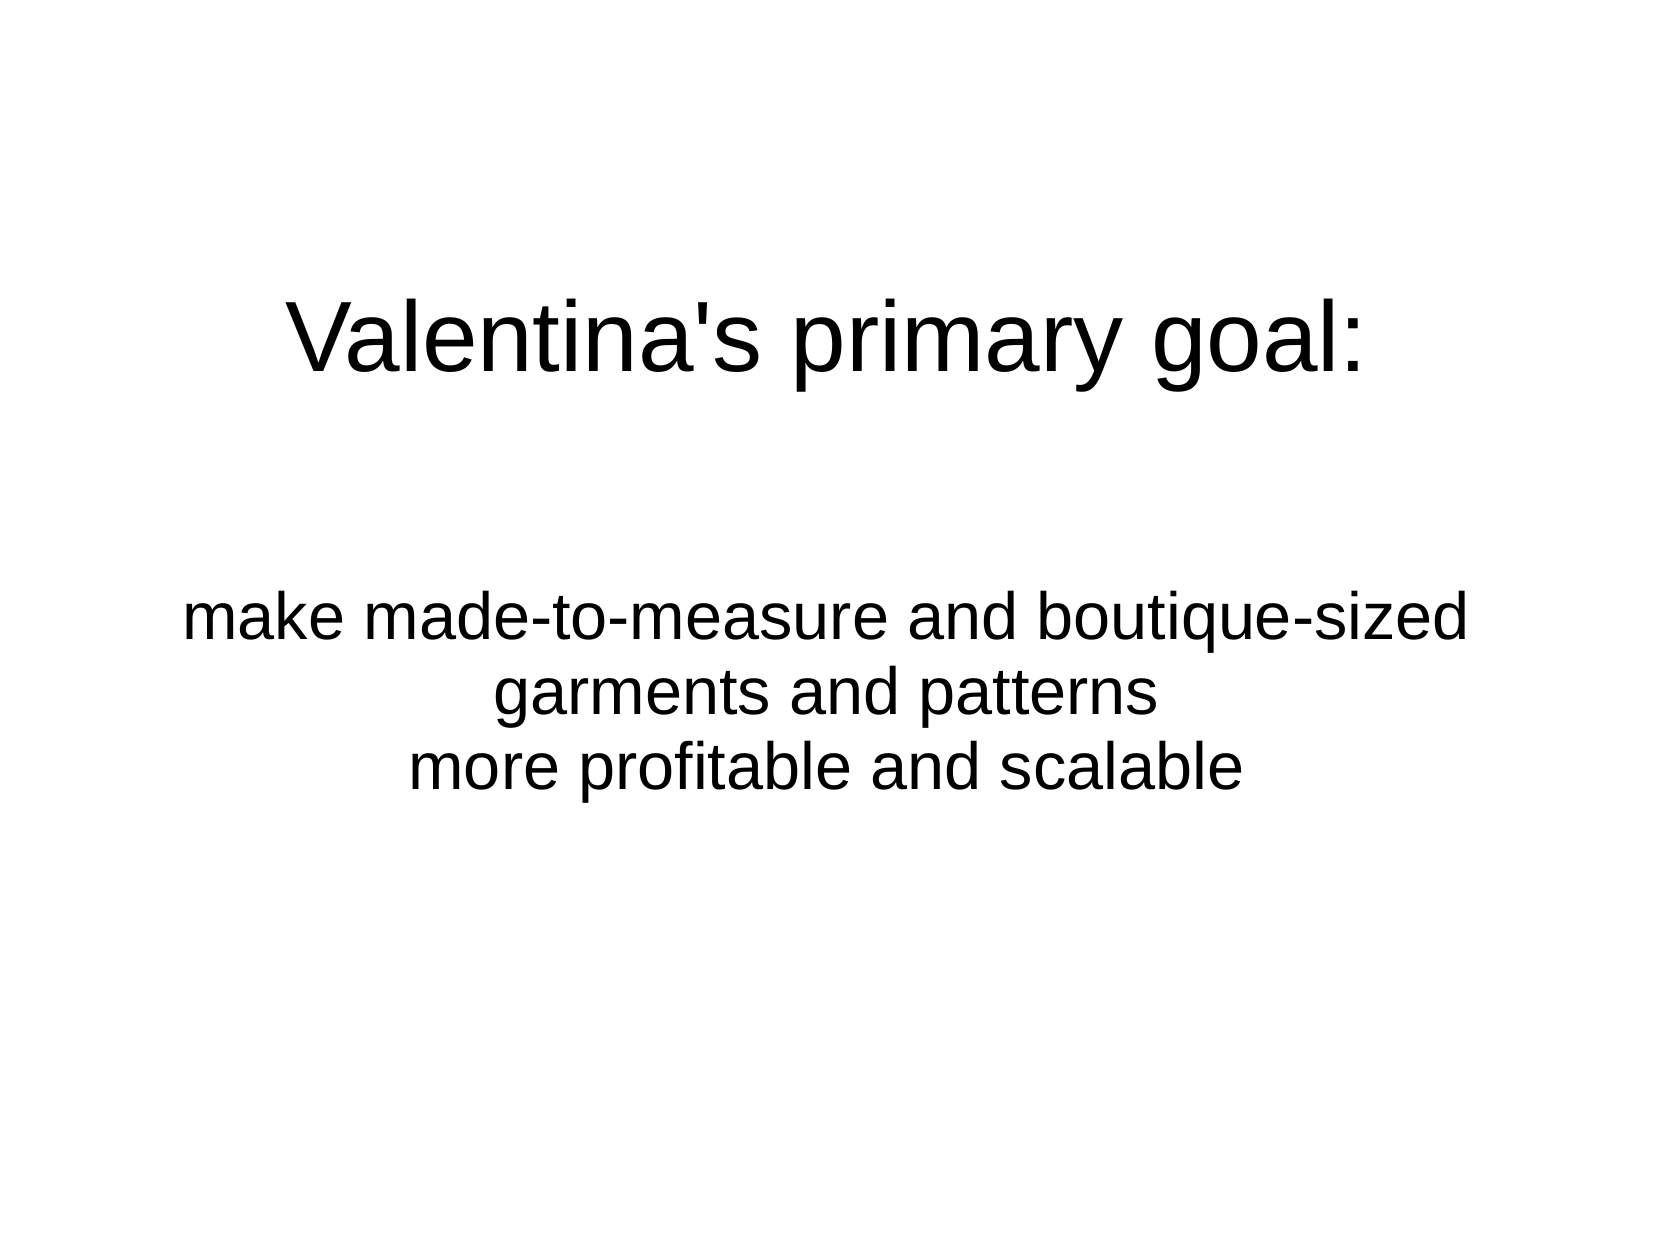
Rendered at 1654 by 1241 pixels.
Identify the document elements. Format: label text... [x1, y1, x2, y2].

subtitle Valentina's primary goal: make made-to-measure and boutique-sized garments and patterns more profitable and scalable [82, 150, 1571, 1010]
